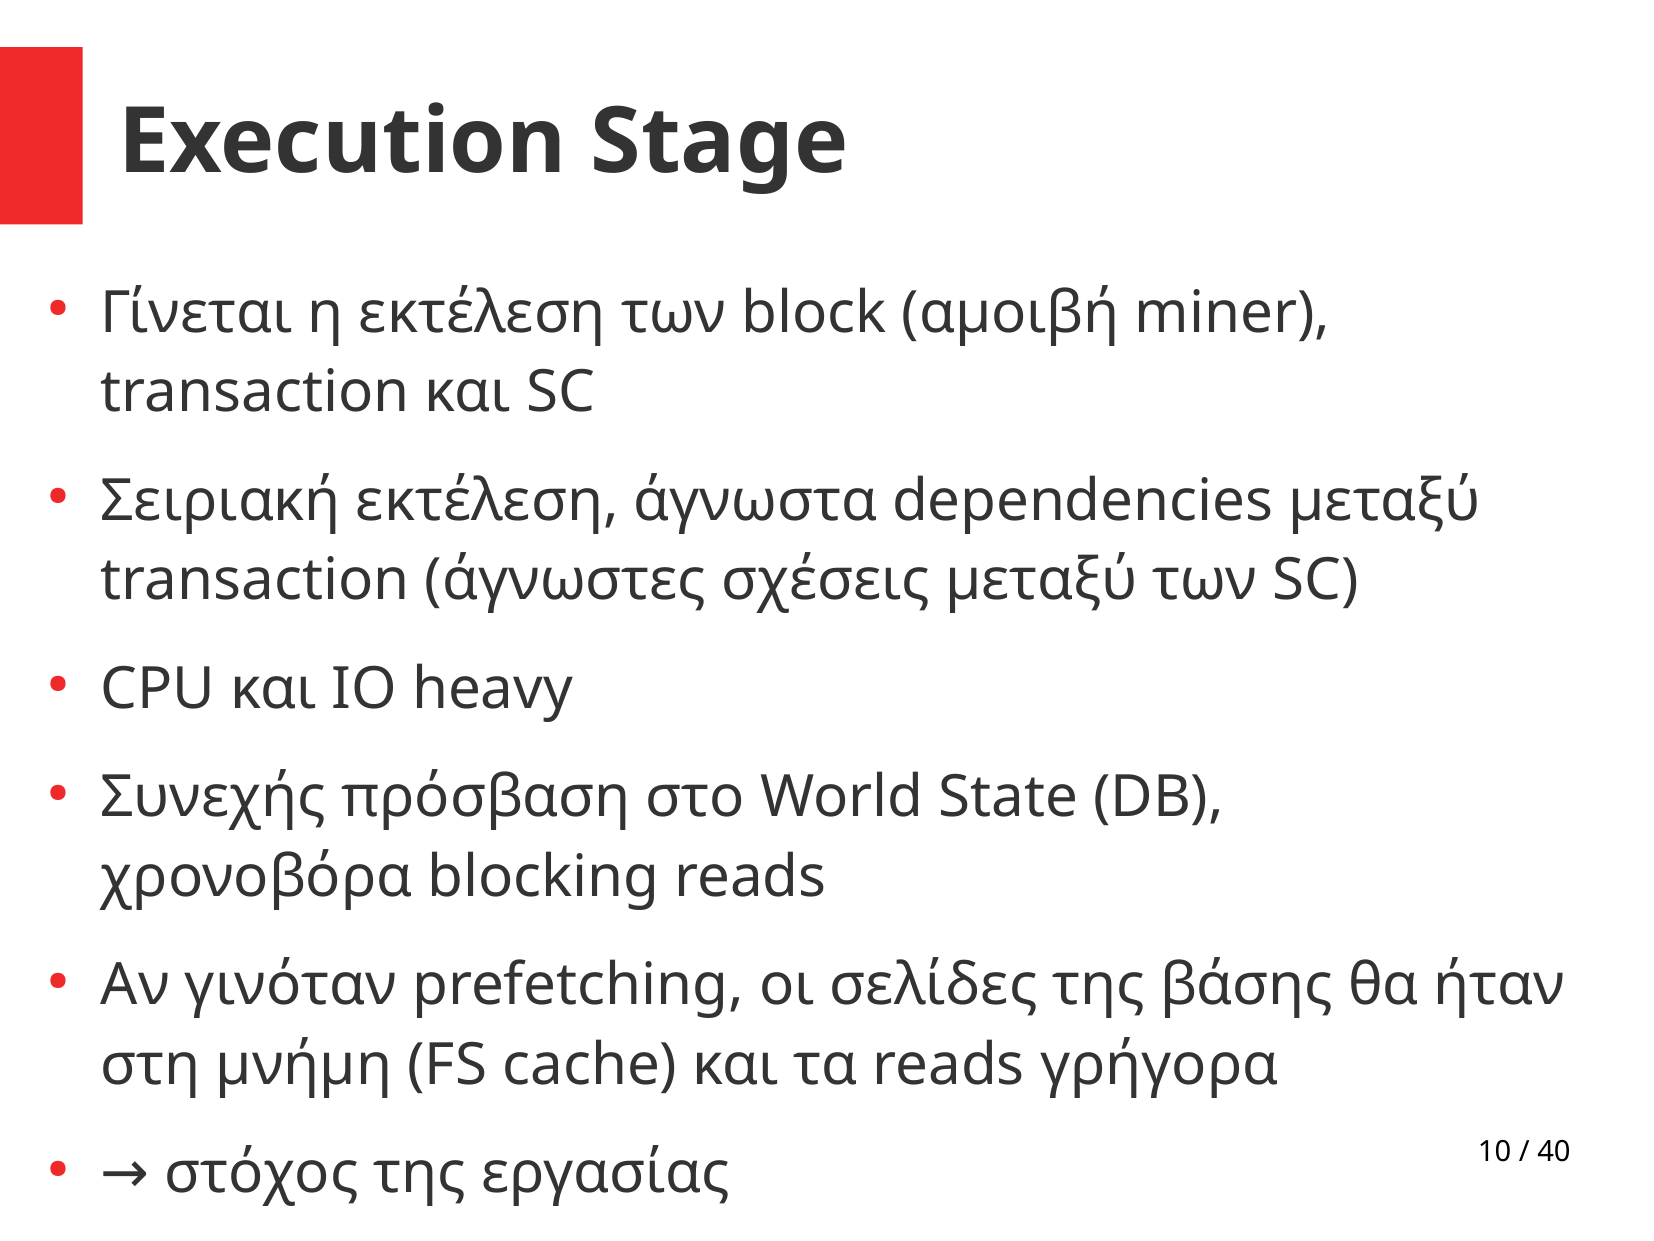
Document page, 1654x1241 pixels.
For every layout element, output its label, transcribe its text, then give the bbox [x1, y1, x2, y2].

list Γίνεται η εκτέλεση των block (αμοιβή miner), transaction και SC Σειριακή εκτέλεση, άγνωστα dependencies μεταξύ transaction (άγνωστες σχέσεις μεταξύ των SC) CPU και IO heavy Συνεχής πρόσβαση στο World State (DB), χρονοβόρα blocking reads Αν γινόταν prefetching, οι σελίδες της βάσης θα ήταν στη μνήμη (FS cache) και τα reads γρήγορα → στόχος της εργασίας [30, 270, 1621, 1066]
title Execution Stage [118, 33, 1571, 241]
